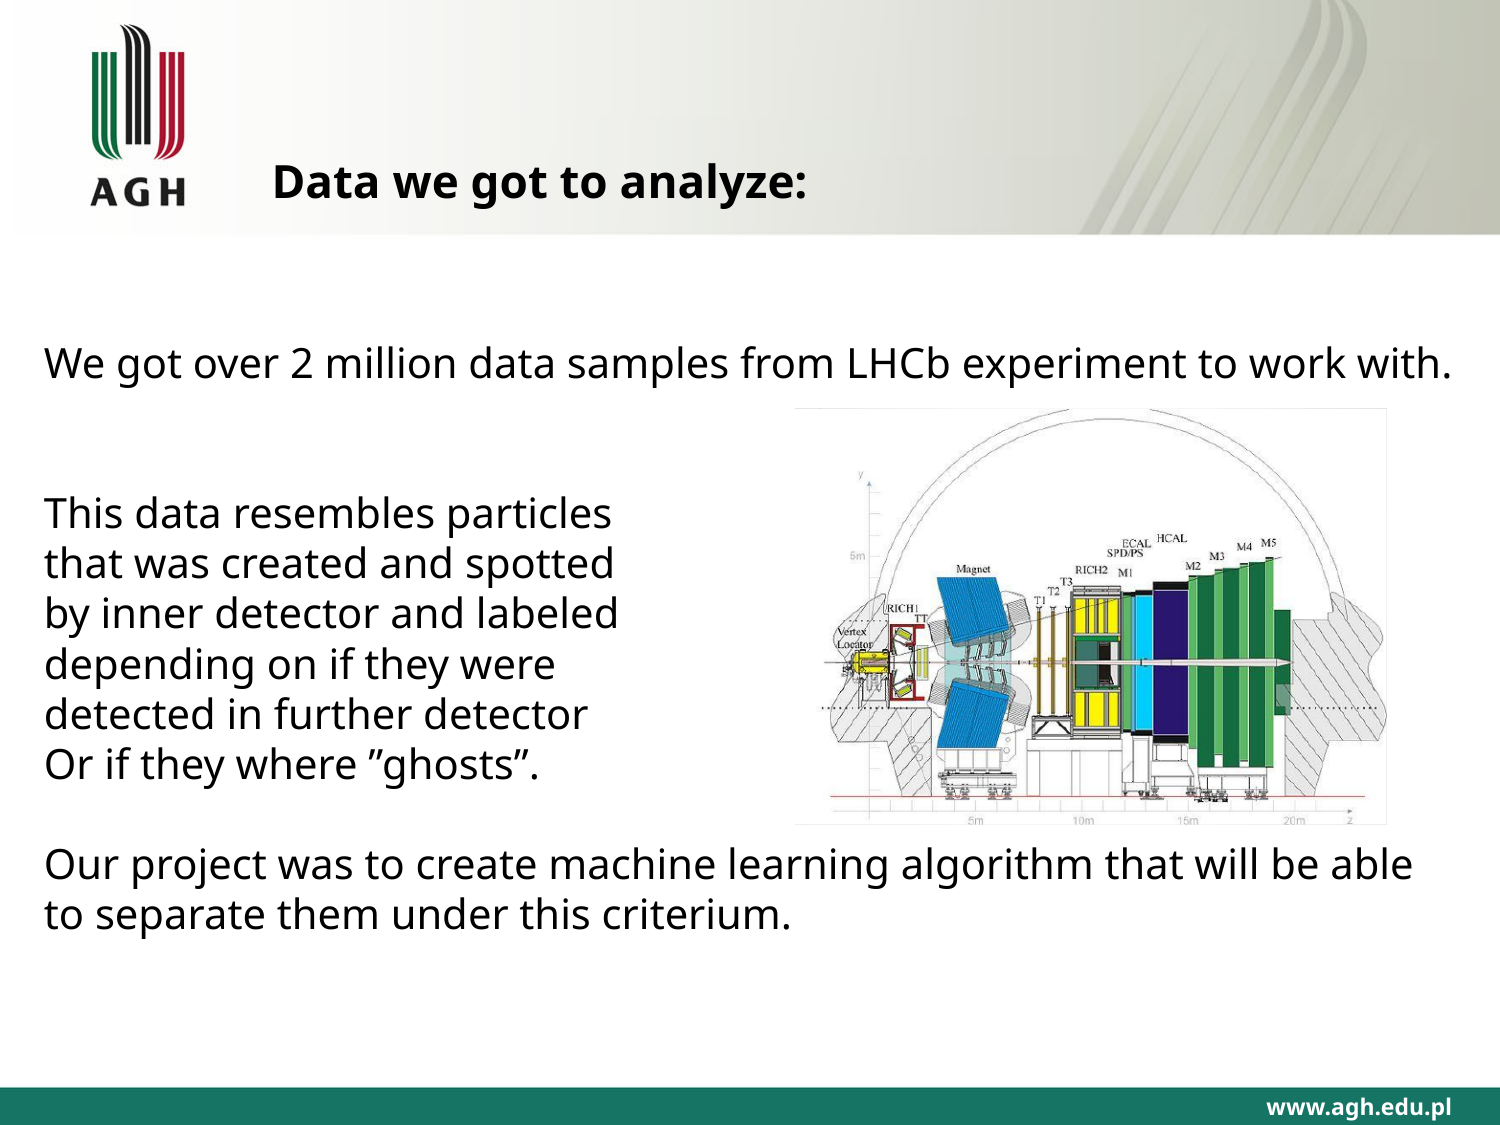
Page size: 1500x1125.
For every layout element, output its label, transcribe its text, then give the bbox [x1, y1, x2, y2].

text_box We got over 2 million data samples from LHCb experiment to work with. This data resembles particles that was created and spotted by inner detector and labeled depending on if they were detected in further detector Or if they where ”ghosts”. Our project was to create machine learning algorithm that will be able to separate them under this criterium. [29, 329, 1470, 945]
text_box www.agh.edu.pl [1251, 1084, 1500, 1125]
text_box Data we got to analyze: [271, 157, 1394, 213]
picture [0, 0, 1500, 1125]
